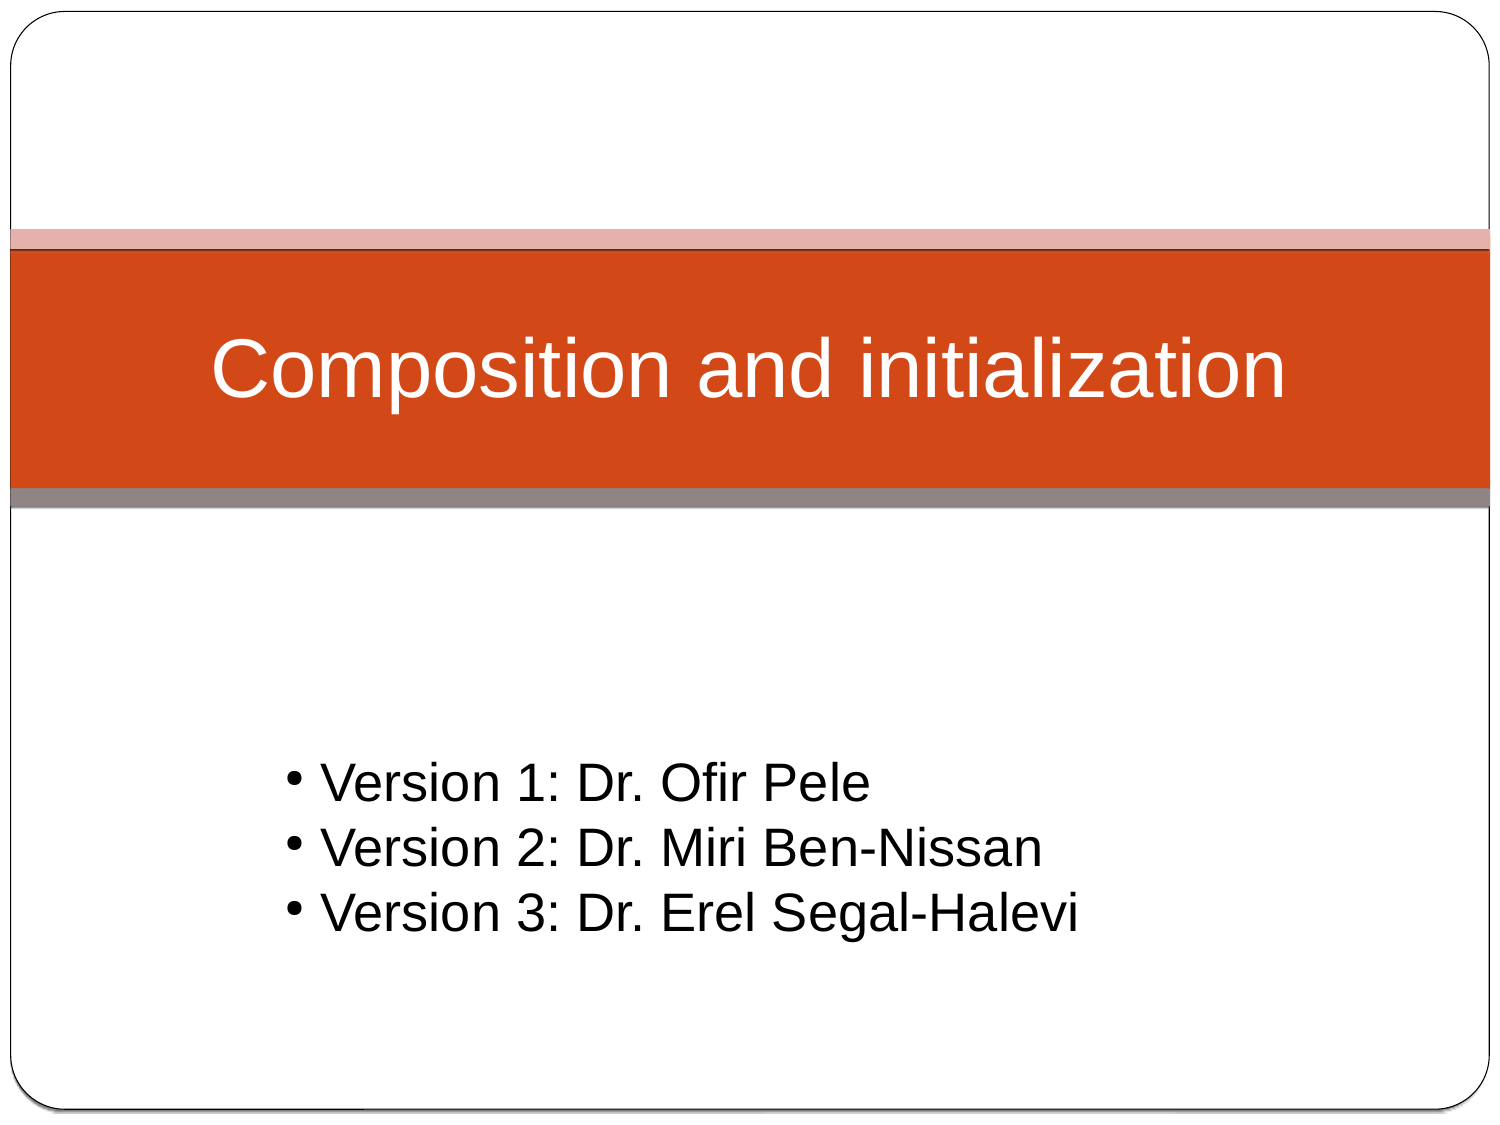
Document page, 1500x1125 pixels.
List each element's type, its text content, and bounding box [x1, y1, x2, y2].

text_box Version 1: Dr. Ofir Pele Version 2: Dr. Miri Ben-Nissan Version 3: Dr. Erel Segal-Halevi [270, 675, 1321, 938]
title Composition and initialization [75, 247, 1425, 489]
